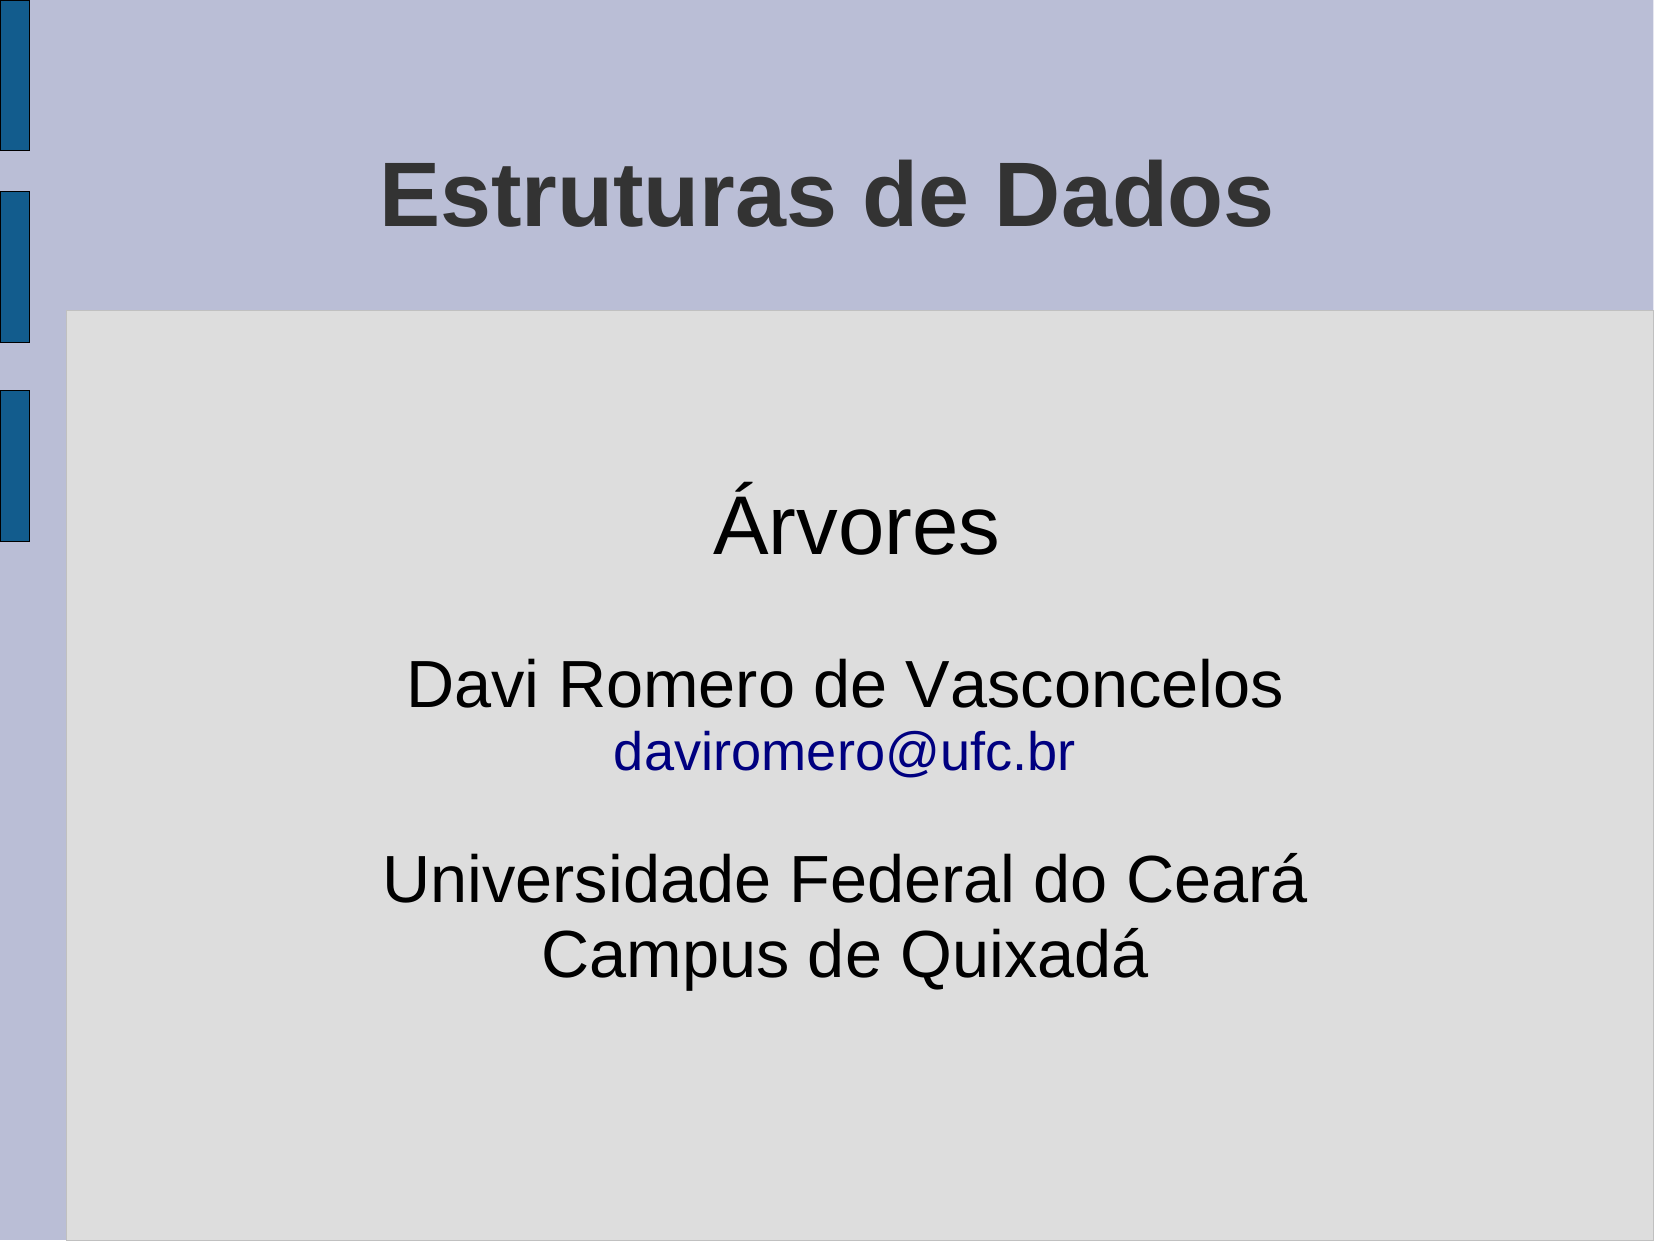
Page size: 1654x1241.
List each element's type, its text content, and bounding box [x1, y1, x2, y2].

subtitle Árvores Davi Romero de Vasconcelos daviromero@ufc.br Universidade Federal do Ceará Campus de Quixadá [121, 344, 1534, 1127]
title Estruturas de Dados [121, 91, 1534, 299]
